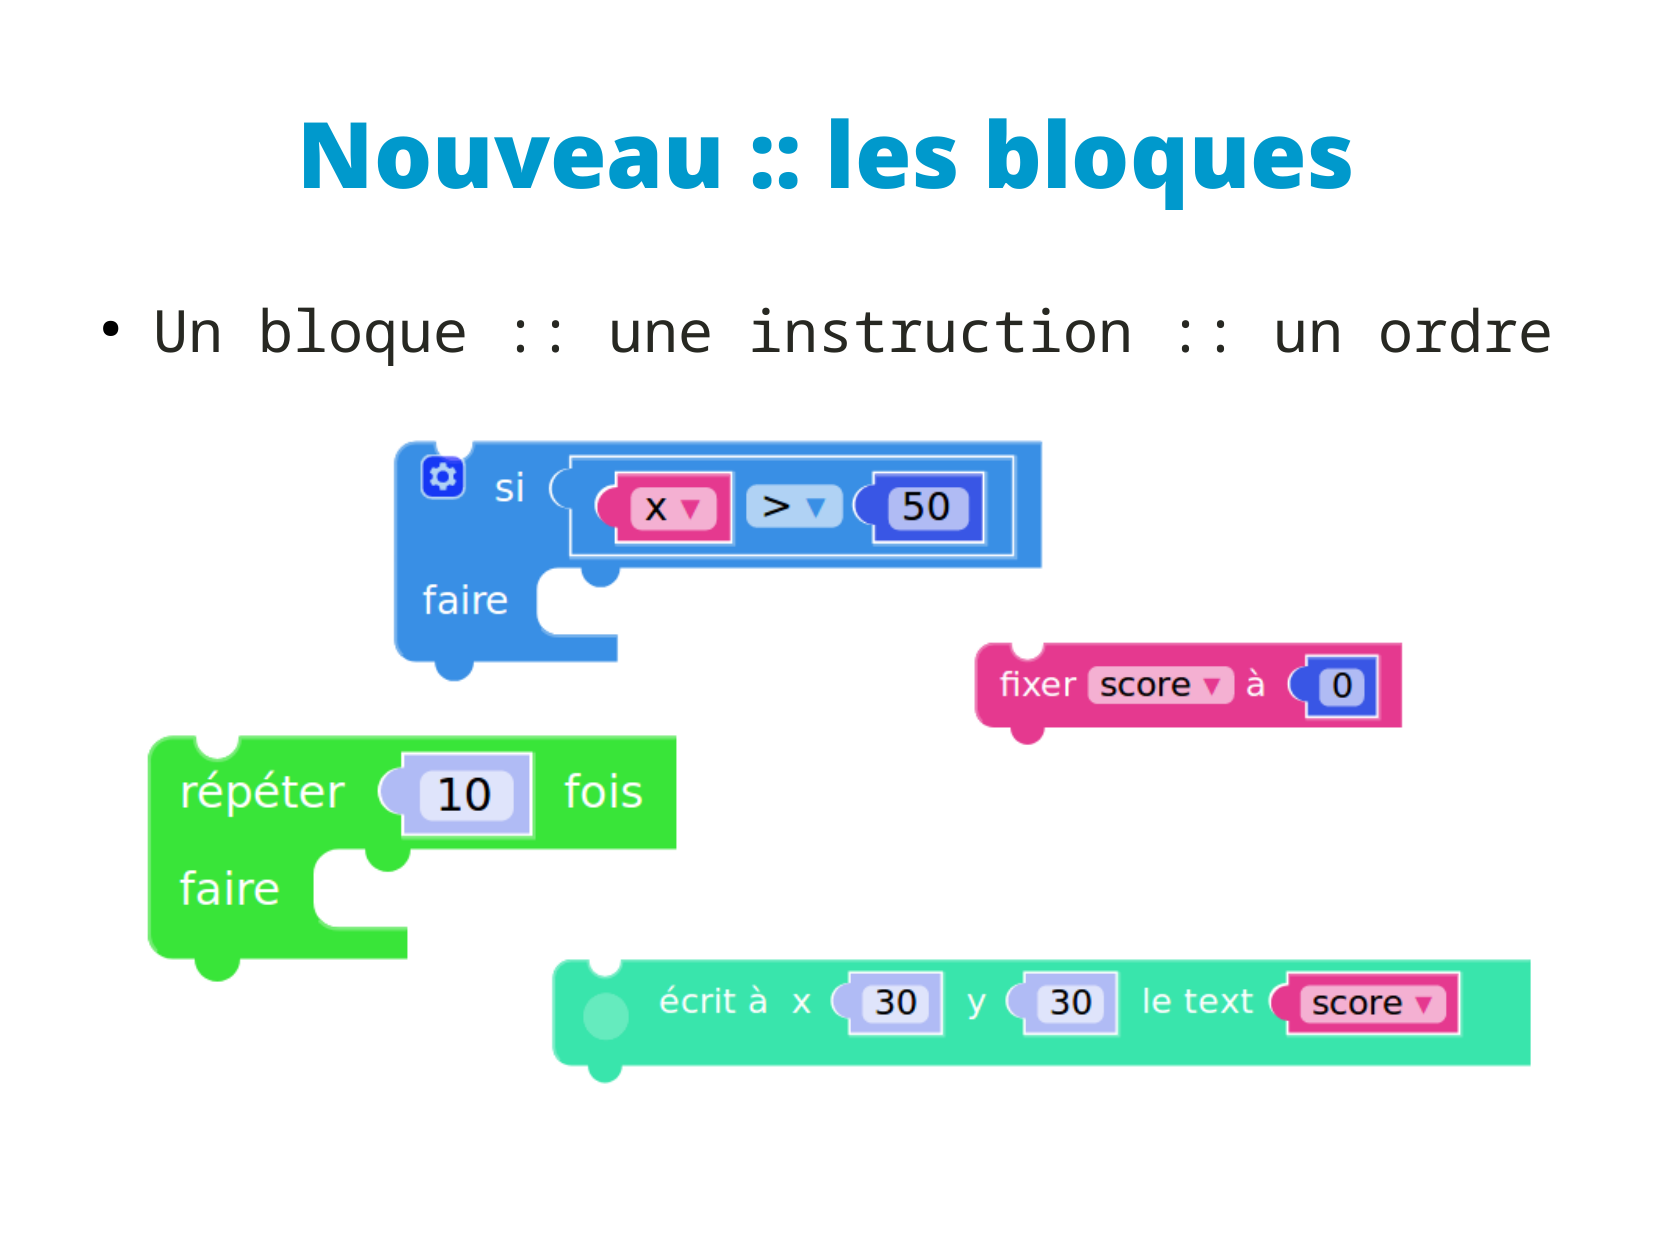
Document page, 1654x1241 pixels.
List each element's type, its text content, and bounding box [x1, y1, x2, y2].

picture [377, 425, 1418, 756]
picture [134, 720, 1545, 1106]
title Nouveau :: les bloques [82, 49, 1571, 257]
list Un bloque :: une instruction :: un ordre [82, 290, 1571, 1010]
